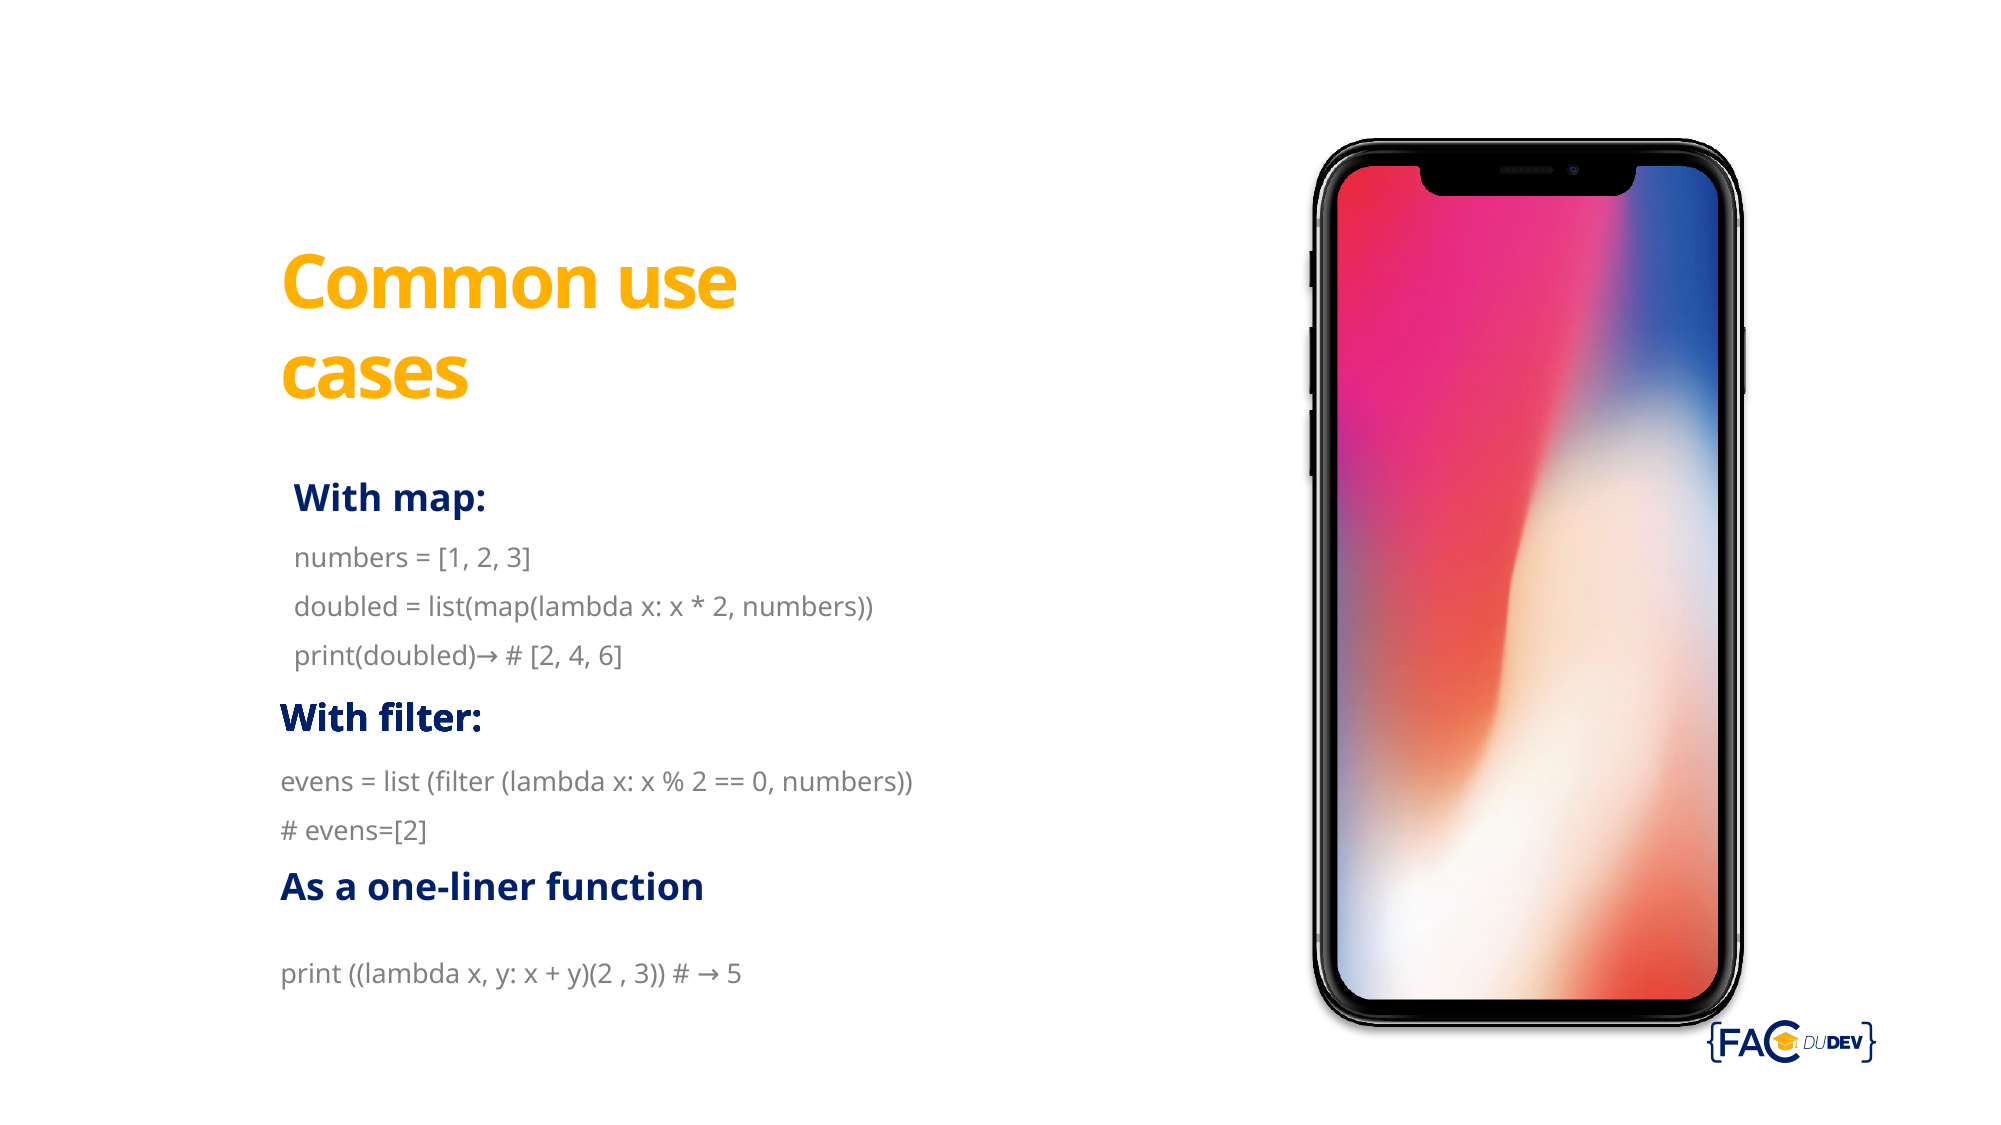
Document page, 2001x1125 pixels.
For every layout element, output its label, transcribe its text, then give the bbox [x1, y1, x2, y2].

text_box Common use cases [265, 226, 928, 422]
text_box With filter: [265, 686, 877, 747]
text_box As a one-liner function [265, 852, 945, 926]
text_box numbers = [1, 2, 3] doubled = list(map(lambda x: x * 2, numbers)) print(doubled)→ # [2, 4, 6] [279, 484, 1015, 727]
text_box print ((lambda x, y: x + y)(2 , 3)) # → 5 [265, 926, 857, 1071]
text_box print ((lambda x, y: x + y)(2 , 3)) # → 5 [265, 826, 857, 852]
text_box evens = list (filter (lambda x: x % 2 == 0, numbers)) # evens=[2] [265, 740, 942, 852]
text_box With map: [279, 463, 752, 532]
picture [1288, 117, 1876, 1063]
